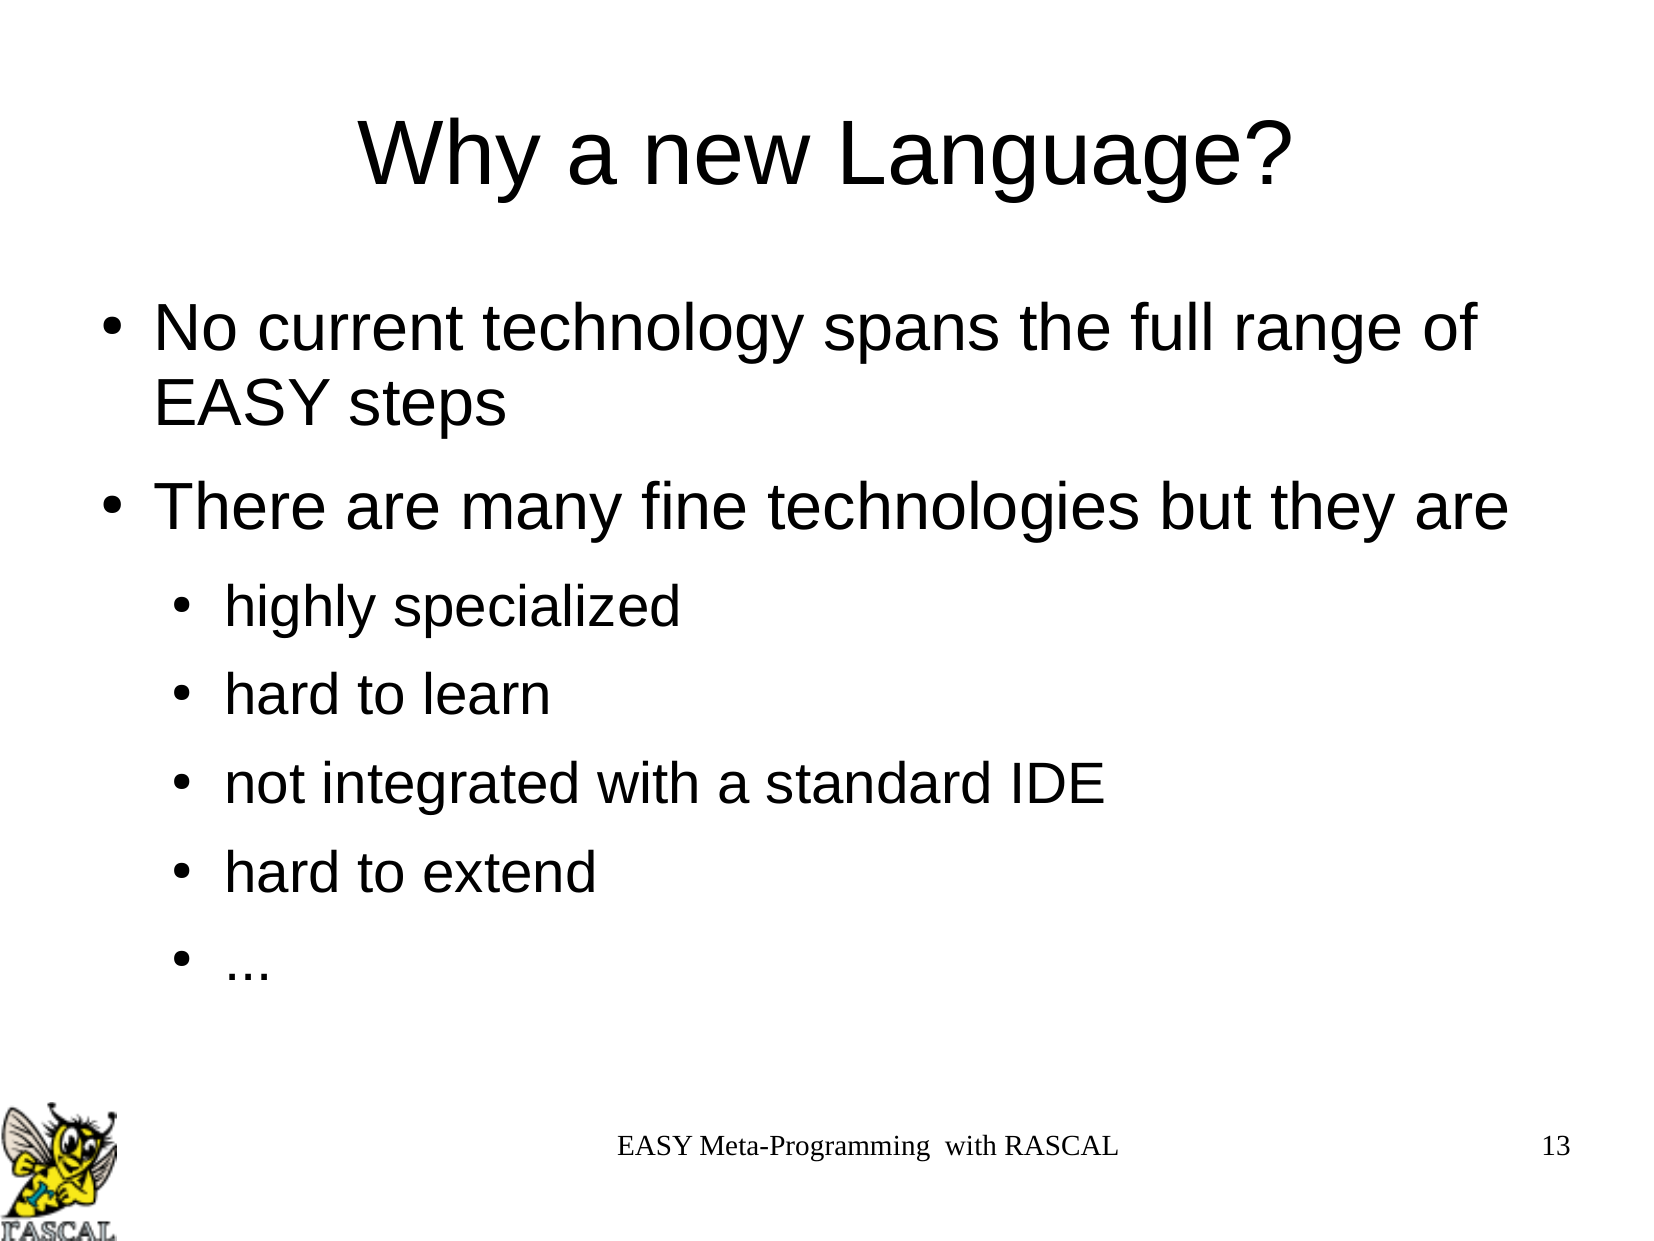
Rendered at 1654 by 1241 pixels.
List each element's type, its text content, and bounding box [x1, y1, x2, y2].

title Why a new Language? [82, 49, 1571, 257]
list No current technology spans the full range of EASY steps There are many fine technologies but they are highly specialized hard to learn not integrated with a standard IDE hard to extend ... [82, 290, 1571, 1109]
picture [0, 1102, 117, 1241]
